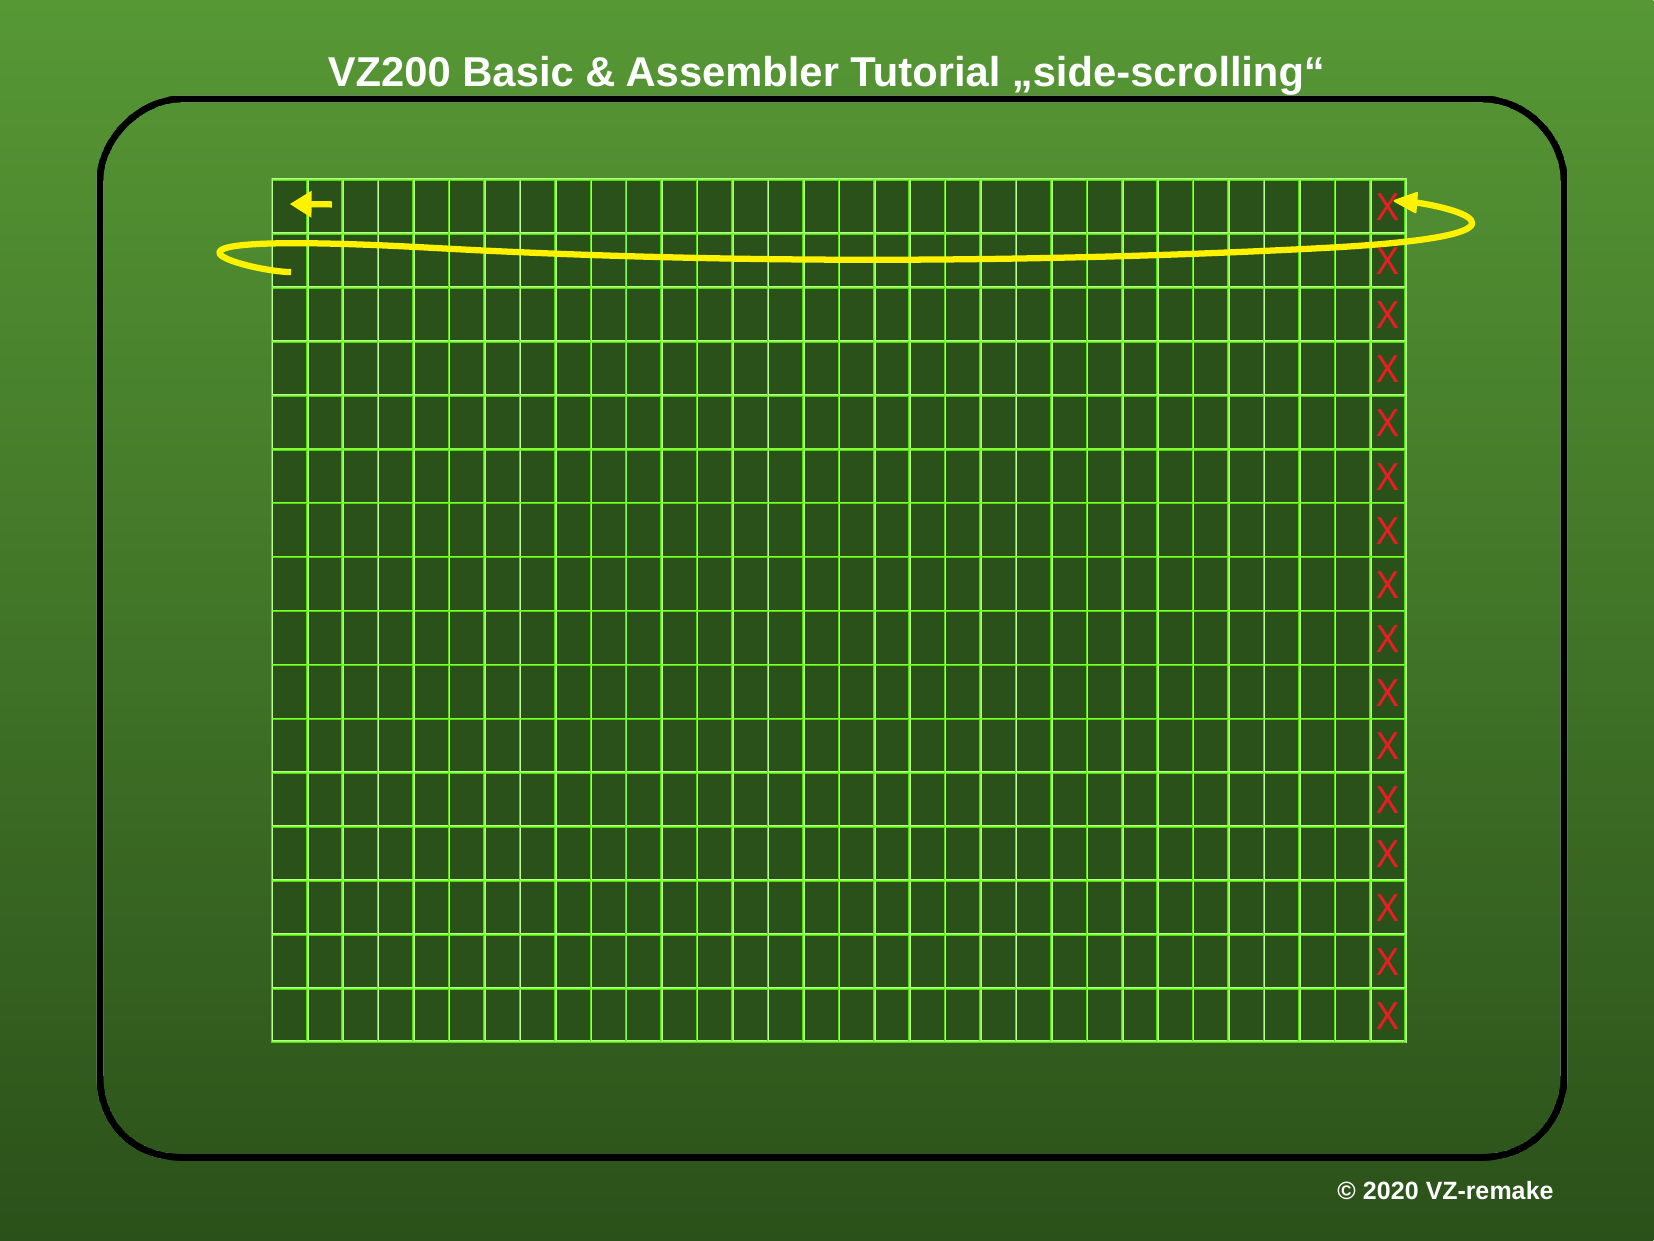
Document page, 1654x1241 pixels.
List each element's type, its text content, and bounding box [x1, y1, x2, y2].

table_cell [1336, 774, 1369, 825]
table_cell [379, 343, 412, 394]
table_cell [911, 990, 944, 1040]
table_cell [1230, 397, 1263, 448]
table_header [946, 181, 979, 232]
table_cell [698, 235, 731, 255]
table_cell [592, 558, 625, 610]
table_cell [627, 260, 660, 286]
table_cell [379, 990, 412, 1040]
table_cell [1017, 666, 1050, 718]
table_header [415, 181, 448, 232]
table_cell [273, 247, 306, 286]
table_cell [982, 828, 1015, 879]
table_cell [946, 343, 979, 394]
picture [1408, 1184, 1413, 1196]
table_cell [1159, 990, 1192, 1040]
table_cell [805, 612, 838, 664]
table_cell [1159, 936, 1192, 987]
table_cell [1301, 343, 1334, 394]
table_cell [734, 612, 767, 664]
table_cell [734, 451, 767, 502]
table_cell [557, 504, 590, 556]
table_cell [876, 263, 908, 286]
table_cell [1053, 666, 1086, 718]
table_cell [1301, 720, 1334, 771]
table_cell [344, 558, 377, 610]
table_cell [521, 828, 554, 879]
table_cell [698, 936, 731, 987]
table_cell [769, 289, 802, 340]
table_header [1230, 181, 1263, 232]
table_cell [415, 774, 448, 825]
table_cell X [1372, 990, 1404, 1040]
table_cell [273, 504, 306, 556]
table_cell [769, 558, 802, 610]
table_header [911, 181, 944, 232]
table_cell [698, 397, 731, 448]
table_cell [627, 828, 660, 879]
table_cell [1230, 720, 1263, 771]
table_cell [592, 451, 625, 502]
table_cell [521, 397, 554, 448]
table_cell [1159, 504, 1192, 556]
table_cell [1194, 343, 1227, 394]
table_header [1194, 181, 1227, 232]
table_cell [1301, 451, 1334, 502]
title VZ200 Basic & Assembler Tutorial „side-scrolling“ [82, 48, 1571, 96]
table_cell [769, 990, 802, 1040]
table_cell X [1372, 397, 1404, 448]
table_cell [734, 774, 767, 825]
table_cell [982, 612, 1015, 664]
table_cell [486, 343, 519, 394]
table_cell [592, 774, 625, 825]
table_header [1265, 181, 1298, 232]
table_cell X [1372, 289, 1404, 340]
table_cell [450, 882, 483, 933]
table_cell [309, 612, 341, 664]
table_cell [344, 235, 377, 241]
table_cell [486, 397, 519, 448]
table_cell [379, 828, 412, 879]
table_cell [415, 828, 448, 879]
table_cell [1053, 261, 1086, 286]
table_cell [627, 612, 660, 664]
table_cell [592, 259, 625, 286]
table_cell [840, 990, 873, 1040]
table_cell [486, 612, 519, 664]
table_cell [521, 936, 554, 987]
table_cell [309, 397, 341, 448]
table_cell [663, 828, 696, 879]
table_cell [1265, 558, 1298, 610]
table_cell [344, 666, 377, 718]
table_cell [911, 720, 944, 771]
table_cell [557, 990, 590, 1040]
table_cell [309, 235, 341, 240]
table_cell [1194, 990, 1227, 1040]
table_cell [1336, 720, 1369, 771]
table_cell [698, 774, 731, 825]
table_cell [911, 774, 944, 825]
table_cell [1265, 774, 1298, 825]
table_cell [1017, 397, 1050, 448]
table_cell [911, 263, 944, 286]
table_cell [1194, 612, 1227, 664]
table_cell [1265, 504, 1298, 556]
table_cell [1301, 397, 1334, 448]
table_cell [1124, 235, 1156, 252]
table_cell [769, 263, 802, 286]
table_cell [840, 882, 873, 933]
table_cell [309, 504, 341, 556]
table_cell [521, 289, 554, 340]
table_cell [521, 343, 554, 394]
table_cell [627, 504, 660, 556]
table_cell [1230, 451, 1263, 502]
table_cell [1088, 260, 1121, 286]
table_cell [309, 828, 341, 879]
table_cell [1301, 612, 1334, 664]
table_cell [1053, 235, 1086, 254]
table_cell [1017, 612, 1050, 664]
table_cell X [1372, 774, 1404, 825]
table_cell [840, 828, 873, 879]
table_cell [1336, 936, 1369, 987]
table_cell [1088, 343, 1121, 394]
table_cell X [1372, 612, 1404, 664]
table_cell [1053, 612, 1086, 664]
table_cell [1159, 235, 1192, 251]
table_cell [1159, 558, 1192, 610]
table_cell [698, 882, 731, 933]
table_cell [486, 289, 519, 340]
table_cell [663, 882, 696, 933]
table_cell [415, 720, 448, 771]
table_cell [946, 774, 979, 825]
table_cell [273, 289, 306, 340]
table_cell [521, 720, 554, 771]
table_cell [911, 289, 944, 340]
table_cell [557, 558, 590, 610]
table_cell [1159, 882, 1192, 933]
table_cell [344, 828, 377, 879]
table_cell [805, 504, 838, 556]
table_cell [698, 612, 731, 664]
table_cell [592, 612, 625, 664]
table_cell [415, 504, 448, 556]
table_cell [1088, 504, 1121, 556]
table_cell [911, 612, 944, 664]
table_cell [1017, 936, 1050, 987]
table_cell [309, 666, 341, 718]
table_cell [1194, 289, 1227, 340]
table_cell [1230, 235, 1263, 249]
table_cell [805, 558, 838, 610]
table_cell [1265, 397, 1298, 448]
table_cell [805, 720, 838, 771]
table_cell [344, 397, 377, 448]
table_cell [946, 397, 979, 448]
table_cell [1053, 990, 1086, 1040]
table_cell [911, 828, 944, 879]
table_cell [1159, 612, 1192, 664]
table_cell [309, 774, 341, 825]
table_cell [876, 882, 908, 933]
table_cell [1124, 343, 1156, 394]
table_cell [273, 397, 306, 448]
table_cell [273, 828, 306, 879]
table_cell [876, 451, 908, 502]
table_cell X [1372, 246, 1404, 286]
table_cell [840, 558, 873, 610]
table_cell [1088, 612, 1121, 664]
table_cell [1017, 262, 1050, 286]
table_cell [415, 612, 448, 664]
table_cell [1230, 990, 1263, 1040]
table_cell [876, 666, 908, 718]
table_cell [309, 936, 341, 987]
table_cell [698, 990, 731, 1040]
table_cell [1088, 397, 1121, 448]
table_cell [627, 666, 660, 718]
table_header [309, 181, 341, 232]
table_cell [663, 774, 696, 825]
table_cell [627, 235, 660, 253]
table_cell [1053, 774, 1086, 825]
table_cell [1230, 558, 1263, 610]
table_cell [1088, 936, 1121, 987]
table_cell [309, 451, 341, 502]
table_header [521, 181, 554, 232]
table_cell [450, 252, 483, 286]
table_header [486, 181, 519, 232]
table_cell [557, 774, 590, 825]
table_cell [1265, 612, 1298, 664]
table_cell X [1372, 451, 1404, 502]
table_cell [1088, 828, 1121, 879]
table_cell [273, 774, 306, 825]
table_cell [734, 235, 767, 255]
table_cell [1088, 774, 1121, 825]
table_cell [557, 882, 590, 933]
table_header [627, 181, 660, 232]
table_cell [273, 666, 306, 718]
table_cell [273, 936, 306, 987]
table_cell [1053, 289, 1086, 340]
table_cell [840, 263, 873, 286]
table_cell [486, 990, 519, 1040]
table_cell [911, 235, 944, 256]
table_cell [415, 397, 448, 448]
table_cell [1265, 451, 1298, 502]
table_cell [769, 828, 802, 879]
table_cell [911, 343, 944, 394]
table_cell [592, 289, 625, 340]
table_cell [911, 504, 944, 556]
table_cell [450, 558, 483, 610]
table_cell [840, 774, 873, 825]
table_cell [840, 504, 873, 556]
table_cell X [1372, 235, 1404, 241]
table_cell [557, 235, 590, 251]
table_cell [627, 774, 660, 825]
table_cell [911, 666, 944, 718]
table_cell [1336, 289, 1369, 340]
table_cell [344, 936, 377, 987]
table_cell [486, 504, 519, 556]
table_cell [1159, 666, 1192, 718]
table_cell [1301, 882, 1334, 933]
table_cell [734, 558, 767, 610]
table_cell [379, 666, 412, 718]
table_cell [734, 289, 767, 340]
table_cell [1230, 936, 1263, 987]
table_cell [1017, 504, 1050, 556]
table_cell [1194, 397, 1227, 448]
table_cell [982, 289, 1015, 340]
table_cell [344, 343, 377, 394]
table_cell [876, 558, 908, 610]
table_cell [1053, 720, 1086, 771]
table_cell [769, 666, 802, 718]
table_header [379, 181, 412, 232]
table_cell [1301, 235, 1334, 245]
table_cell [627, 720, 660, 771]
table_cell [876, 828, 908, 879]
table_cell [627, 343, 660, 394]
table_header [1088, 181, 1121, 232]
table_cell [1301, 666, 1334, 718]
table_cell [1230, 255, 1263, 286]
table_cell [663, 289, 696, 340]
table_cell [1301, 828, 1334, 879]
table_cell [1194, 558, 1227, 610]
table_cell [946, 263, 979, 286]
table_cell [663, 720, 696, 771]
table_cell [592, 666, 625, 718]
table_cell [982, 235, 1015, 255]
table_cell [946, 612, 979, 664]
table_cell [1159, 828, 1192, 879]
table_cell [557, 343, 590, 394]
table_cell X [1372, 504, 1404, 556]
table_cell [734, 936, 767, 987]
table_header [663, 181, 696, 232]
table_cell [592, 936, 625, 987]
table_cell [1088, 235, 1121, 253]
table_cell [876, 936, 908, 987]
table_cell [769, 882, 802, 933]
table_cell [1265, 253, 1298, 286]
table_cell [1053, 936, 1086, 987]
table_cell [769, 774, 802, 825]
table_cell [805, 774, 838, 825]
table_cell [379, 289, 412, 340]
table_cell [911, 882, 944, 933]
table_cell [1159, 451, 1192, 502]
table_cell [946, 990, 979, 1040]
table_cell [876, 289, 908, 340]
table_header [450, 181, 483, 232]
table_header [734, 181, 767, 232]
table_cell [946, 720, 979, 771]
table_cell [1159, 720, 1192, 771]
table_cell [521, 235, 554, 250]
table_header [1159, 181, 1192, 232]
table_cell [876, 343, 908, 394]
table_cell [450, 990, 483, 1040]
table_cell [1336, 343, 1369, 394]
table_cell [273, 720, 306, 771]
table_cell [521, 666, 554, 718]
table_cell [1053, 828, 1086, 879]
table_header [876, 181, 908, 232]
table_cell [1230, 774, 1263, 825]
table_cell [663, 397, 696, 448]
table_cell [627, 882, 660, 933]
table_cell [982, 397, 1015, 448]
table_header [698, 181, 731, 232]
table_cell [663, 343, 696, 394]
table_cell [769, 720, 802, 771]
table_cell [1265, 666, 1298, 718]
table_cell [1265, 882, 1298, 933]
table_cell [344, 504, 377, 556]
table_cell [1336, 504, 1369, 556]
table_cell [379, 397, 412, 448]
table_cell [876, 504, 908, 556]
table_cell [450, 666, 483, 718]
table_cell [1194, 936, 1227, 987]
table_cell [1124, 397, 1156, 448]
table_cell [627, 990, 660, 1040]
table_cell [946, 828, 979, 879]
table_cell [309, 558, 341, 610]
table_cell [1230, 504, 1263, 556]
table_cell [698, 558, 731, 610]
table_cell [840, 612, 873, 664]
table_cell [769, 504, 802, 556]
table_cell [1124, 774, 1156, 825]
table_cell X [1372, 720, 1404, 771]
picture [1502, 1188, 1506, 1199]
table_header [273, 181, 306, 232]
table_cell [1159, 397, 1192, 448]
table_cell [1194, 235, 1227, 250]
table_cell [592, 343, 625, 394]
table_cell [698, 504, 731, 556]
table_cell [1017, 235, 1050, 255]
table_cell [1124, 612, 1156, 664]
table_header [769, 181, 802, 232]
table_cell [982, 262, 1015, 286]
table_cell [946, 558, 979, 610]
table_cell [1053, 882, 1086, 933]
table_cell [805, 343, 838, 394]
table_cell [734, 504, 767, 556]
table_header [1017, 181, 1050, 232]
table_cell [486, 451, 519, 502]
table_cell [273, 990, 306, 1040]
table_cell [876, 397, 908, 448]
table_cell [1053, 343, 1086, 394]
table_cell [592, 990, 625, 1040]
table_cell [1017, 990, 1050, 1040]
table_cell [698, 262, 731, 286]
table_cell [379, 235, 412, 243]
table_cell [344, 248, 377, 286]
table_cell [805, 936, 838, 987]
table_cell [663, 451, 696, 502]
table_cell X [1372, 882, 1404, 933]
picture [59, 58, 1607, 1199]
table_cell [521, 990, 554, 1040]
picture [1339, 1183, 1354, 1198]
table_cell [840, 397, 873, 448]
table_cell [486, 254, 519, 286]
table_cell [734, 343, 767, 394]
table_cell [698, 666, 731, 718]
table_cell [379, 451, 412, 502]
table_cell [1088, 990, 1121, 1040]
table_cell [734, 990, 767, 1040]
table_cell [415, 558, 448, 610]
table_cell [415, 666, 448, 718]
table_cell [769, 235, 802, 256]
table_cell [557, 828, 590, 879]
table_cell [1088, 289, 1121, 340]
table_cell [379, 882, 412, 933]
table_cell [734, 882, 767, 933]
table_cell [1017, 774, 1050, 825]
table_cell [982, 882, 1015, 933]
table_cell [1124, 558, 1156, 610]
table_cell [1230, 343, 1263, 394]
table_cell [344, 720, 377, 771]
table_cell [734, 262, 767, 286]
table_cell [415, 936, 448, 987]
table_cell [805, 397, 838, 448]
table_cell [876, 990, 908, 1040]
table_cell [309, 720, 341, 771]
table_cell [663, 235, 696, 254]
table_cell [1194, 666, 1227, 718]
table_cell [1336, 397, 1369, 448]
table_cell [840, 666, 873, 718]
table_cell [982, 343, 1015, 394]
table_cell [1265, 720, 1298, 771]
table_cell [1194, 774, 1227, 825]
table_cell [1230, 882, 1263, 933]
table_cell [415, 289, 448, 340]
table_cell [1336, 451, 1369, 502]
table_cell [1017, 289, 1050, 340]
table_cell [876, 774, 908, 825]
table_cell [1230, 828, 1263, 879]
table_cell [1265, 343, 1298, 394]
table_cell [379, 936, 412, 987]
table_cell [698, 343, 731, 394]
table_cell [1265, 289, 1298, 340]
table_header [1301, 181, 1334, 232]
table_cell [1265, 235, 1298, 247]
table_cell [344, 451, 377, 502]
table_cell [627, 451, 660, 502]
table_cell [1265, 990, 1298, 1040]
table_cell X [1372, 828, 1404, 879]
table_cell [486, 235, 519, 248]
table_cell [344, 990, 377, 1040]
table_cell [1088, 558, 1121, 610]
table_cell [1017, 451, 1050, 502]
table_cell [273, 558, 306, 610]
table_cell [911, 936, 944, 987]
table_cell [450, 774, 483, 825]
table_cell [310, 882, 341, 932]
table_cell [379, 612, 412, 664]
table_cell [1194, 882, 1227, 933]
table_cell [1124, 936, 1156, 987]
table_cell [1159, 289, 1192, 340]
table_cell [627, 289, 660, 340]
table_cell [946, 936, 979, 987]
table_cell [663, 666, 696, 718]
table_cell [415, 343, 448, 394]
table_cell [1230, 666, 1263, 718]
table_cell [1124, 666, 1156, 718]
table_header [592, 181, 625, 232]
table_header [805, 181, 838, 232]
table_cell [1230, 612, 1263, 664]
table_cell X [1381, 247, 1393, 257]
table_cell [415, 451, 448, 502]
table_header [1053, 181, 1086, 232]
table_cell [1017, 828, 1050, 879]
table_cell [1336, 828, 1369, 879]
table_cell [521, 774, 554, 825]
table_cell [592, 397, 625, 448]
table_cell [309, 247, 341, 286]
table_cell [1301, 289, 1334, 340]
table_cell [1124, 990, 1156, 1040]
table_cell [1124, 828, 1156, 879]
table_cell [1194, 256, 1227, 286]
table_cell [1336, 249, 1369, 286]
table_cell [946, 666, 979, 718]
table_cell [663, 261, 696, 286]
table_cell [1053, 558, 1086, 610]
table_cell [450, 936, 483, 987]
table_cell [486, 774, 519, 825]
table_cell [344, 882, 377, 933]
table_cell [734, 397, 767, 448]
table_cell [1124, 289, 1156, 340]
table_cell [273, 612, 306, 664]
table_cell [734, 666, 767, 718]
table_cell [840, 720, 873, 771]
table_cell [309, 990, 341, 1040]
table_cell [486, 558, 519, 610]
table_cell [982, 504, 1015, 556]
table_cell [557, 936, 590, 987]
table_cell [1017, 558, 1050, 610]
picture [1380, 1184, 1385, 1196]
table_cell [840, 936, 873, 987]
table_cell [379, 558, 412, 610]
table_header [557, 181, 590, 232]
table_cell [805, 289, 838, 340]
table_cell [769, 451, 802, 502]
table_cell [840, 289, 873, 340]
table_cell [309, 343, 341, 394]
table_cell [486, 720, 519, 771]
table_cell [946, 451, 979, 502]
table_cell [946, 235, 979, 256]
table_cell [1017, 720, 1050, 771]
table_cell [1124, 882, 1156, 933]
table_cell [627, 558, 660, 610]
table_cell [1088, 666, 1121, 718]
table_cell [1301, 774, 1334, 825]
table_cell [379, 774, 412, 825]
table_cell [415, 882, 448, 933]
table_cell [521, 504, 554, 556]
table_cell [1194, 451, 1227, 502]
table_cell [911, 451, 944, 502]
table_cell [1336, 612, 1369, 664]
table_cell [1336, 990, 1369, 1040]
table_cell [450, 612, 483, 664]
table_cell [982, 451, 1015, 502]
table_cell [557, 720, 590, 771]
table_cell [876, 235, 908, 256]
table_cell [769, 612, 802, 664]
table_cell [698, 720, 731, 771]
table_header [1124, 181, 1156, 232]
table_cell [450, 289, 483, 340]
table_cell [486, 666, 519, 718]
table_cell [450, 397, 483, 448]
table_cell [1194, 504, 1227, 556]
table_cell X [1372, 343, 1404, 394]
table_cell [1265, 936, 1298, 987]
table_cell [1336, 882, 1369, 933]
table_cell [592, 720, 625, 771]
table_cell [1336, 666, 1369, 718]
table_header [344, 181, 377, 232]
table_cell [1159, 774, 1192, 825]
table_cell [1053, 504, 1086, 556]
table_cell [557, 289, 590, 340]
table_cell [1301, 558, 1334, 610]
table_cell [415, 251, 448, 286]
table_header [840, 181, 873, 232]
table_cell [273, 882, 306, 933]
table_cell [840, 451, 873, 502]
table_cell [627, 397, 660, 448]
table_cell [911, 397, 944, 448]
table_cell [734, 720, 767, 771]
table_cell [273, 451, 306, 502]
table_cell X [1372, 558, 1404, 610]
table_cell [557, 257, 590, 286]
table_cell [805, 666, 838, 718]
table_cell [698, 451, 731, 502]
table_cell [592, 882, 625, 933]
table_cell [663, 504, 696, 556]
table_cell [1017, 343, 1050, 394]
table_cell [840, 235, 873, 256]
table_cell [521, 256, 554, 286]
table_cell [1124, 259, 1156, 286]
table_cell [627, 936, 660, 987]
table_cell [1088, 882, 1121, 933]
table_cell [450, 343, 483, 394]
table_cell [982, 774, 1015, 825]
table_cell [663, 612, 696, 664]
table_cell [521, 558, 554, 610]
table_cell [769, 343, 802, 394]
table_header [982, 181, 1015, 232]
table_cell [1336, 235, 1369, 244]
table_cell [592, 235, 625, 252]
table_cell [946, 504, 979, 556]
table_cell [663, 990, 696, 1040]
table_cell X [1372, 666, 1404, 718]
table_cell [946, 289, 979, 340]
table_header X [1372, 181, 1404, 232]
table_cell [379, 249, 412, 286]
table_cell [309, 289, 341, 340]
table_cell [1230, 289, 1263, 340]
table_cell [273, 235, 306, 240]
table_cell [1194, 828, 1227, 879]
table_cell [557, 397, 590, 448]
table_cell [344, 612, 377, 664]
table_cell [1301, 936, 1334, 987]
table_cell [344, 774, 377, 825]
table_cell [450, 828, 483, 879]
table_cell [1301, 990, 1334, 1040]
table_cell [450, 235, 483, 247]
table_cell [557, 451, 590, 502]
table_cell [521, 882, 554, 933]
table_cell [734, 828, 767, 879]
table_cell [1159, 343, 1192, 394]
table_cell [840, 343, 873, 394]
table_cell [911, 558, 944, 610]
table_cell [805, 990, 838, 1040]
table_header [1336, 181, 1369, 232]
table_cell [557, 666, 590, 718]
table_cell [663, 936, 696, 987]
table_cell [1336, 558, 1369, 610]
table_cell [1088, 451, 1121, 502]
table_cell [1194, 720, 1227, 771]
table_cell [592, 828, 625, 879]
table_cell [805, 882, 838, 933]
table_cell [450, 451, 483, 502]
table_cell [982, 990, 1015, 1040]
table_cell [1017, 882, 1050, 933]
table_cell [557, 612, 590, 664]
table_cell [1124, 720, 1156, 771]
table_cell [982, 558, 1015, 610]
table_cell [876, 720, 908, 771]
table_cell [805, 263, 838, 286]
table_cell [698, 828, 731, 879]
table_cell [982, 666, 1015, 718]
table_cell [521, 451, 554, 502]
table_cell [805, 235, 838, 256]
table_cell [273, 343, 306, 394]
table_cell X [1372, 936, 1404, 987]
table_cell [415, 235, 448, 245]
table_cell [946, 882, 979, 933]
table_cell [1124, 504, 1156, 556]
table_cell [876, 612, 908, 664]
table_cell [1301, 504, 1334, 556]
table_cell [769, 936, 802, 987]
table_cell [1088, 720, 1121, 771]
table_cell [1159, 258, 1192, 286]
table_cell [1301, 251, 1334, 286]
table_cell [1053, 451, 1086, 502]
table_cell [698, 289, 731, 340]
table_cell [486, 882, 519, 933]
table_cell [486, 828, 519, 879]
table_cell [415, 990, 448, 1040]
table_cell [486, 936, 519, 987]
table_cell [592, 504, 625, 556]
table_cell [344, 289, 377, 340]
table_cell [805, 828, 838, 879]
table_cell [982, 936, 1015, 987]
table_cell [805, 451, 838, 502]
table_cell [379, 720, 412, 771]
table_cell [1265, 828, 1298, 879]
table_cell [379, 504, 412, 556]
table_cell [769, 397, 802, 448]
table_cell [521, 612, 554, 664]
table_cell [1053, 397, 1086, 448]
table_cell [663, 558, 696, 610]
table_cell [982, 720, 1015, 771]
table_cell [450, 504, 483, 556]
table_cell [1124, 451, 1156, 502]
table_cell [450, 720, 483, 771]
